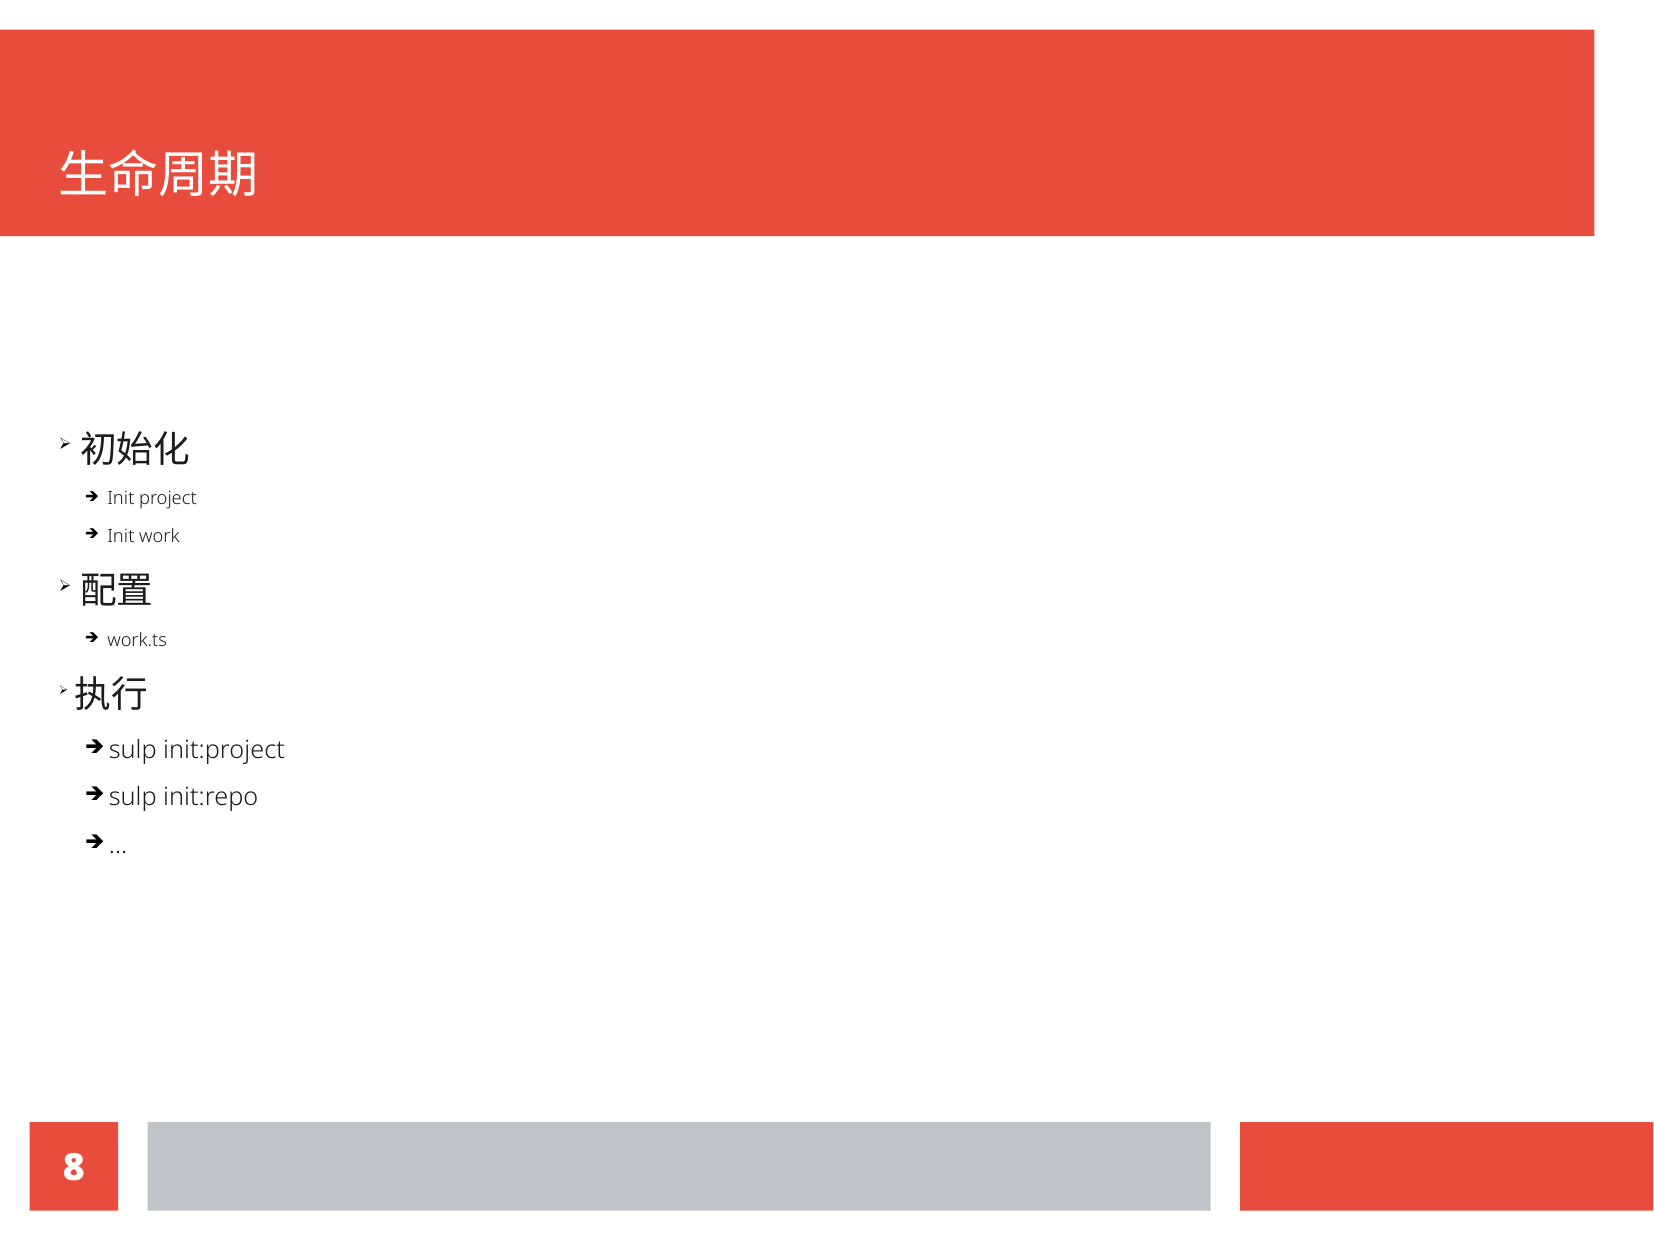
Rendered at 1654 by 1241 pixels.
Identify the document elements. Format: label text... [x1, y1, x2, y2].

title 生命周期 [59, 59, 1595, 207]
list 初始化 Init project Init work 配置 work.ts 执行 sulp init:project sulp init:repo … [59, 419, 1565, 863]
